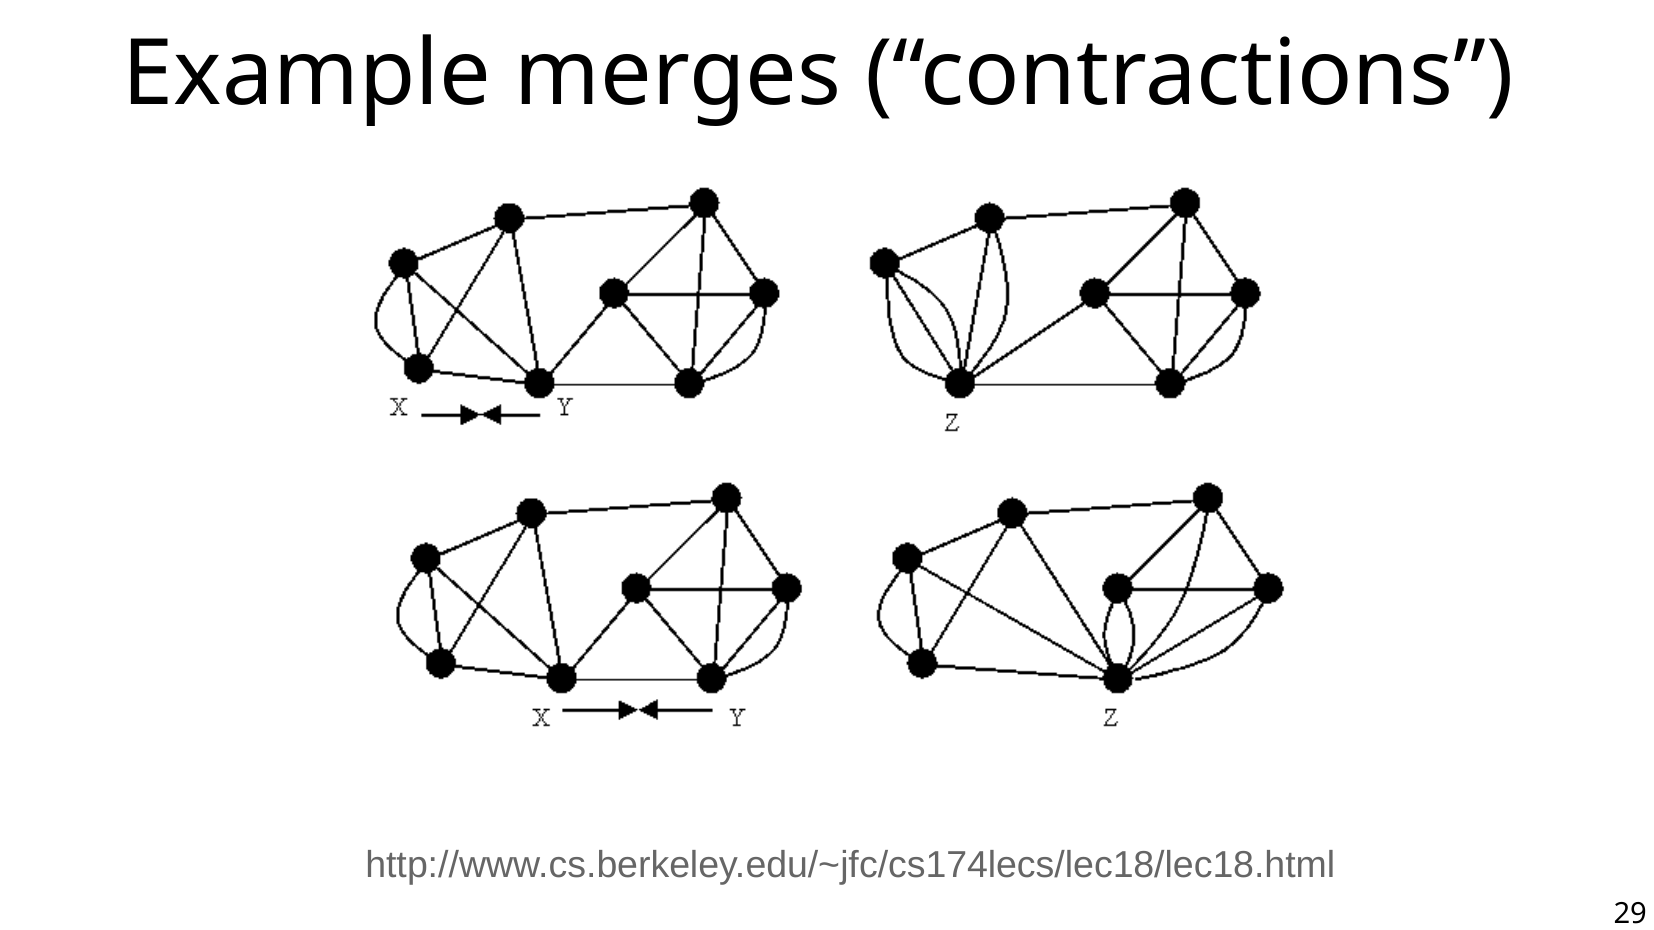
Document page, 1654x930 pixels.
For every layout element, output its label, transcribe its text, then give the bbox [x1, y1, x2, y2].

title Example merges (“contractions”) [75, 2, 1564, 135]
text_box http://www.cs.berkeley.edu/~jfc/cs174lecs/lec18/lec18.html [350, 836, 1396, 922]
picture [367, 469, 1306, 742]
picture [345, 174, 1283, 447]
